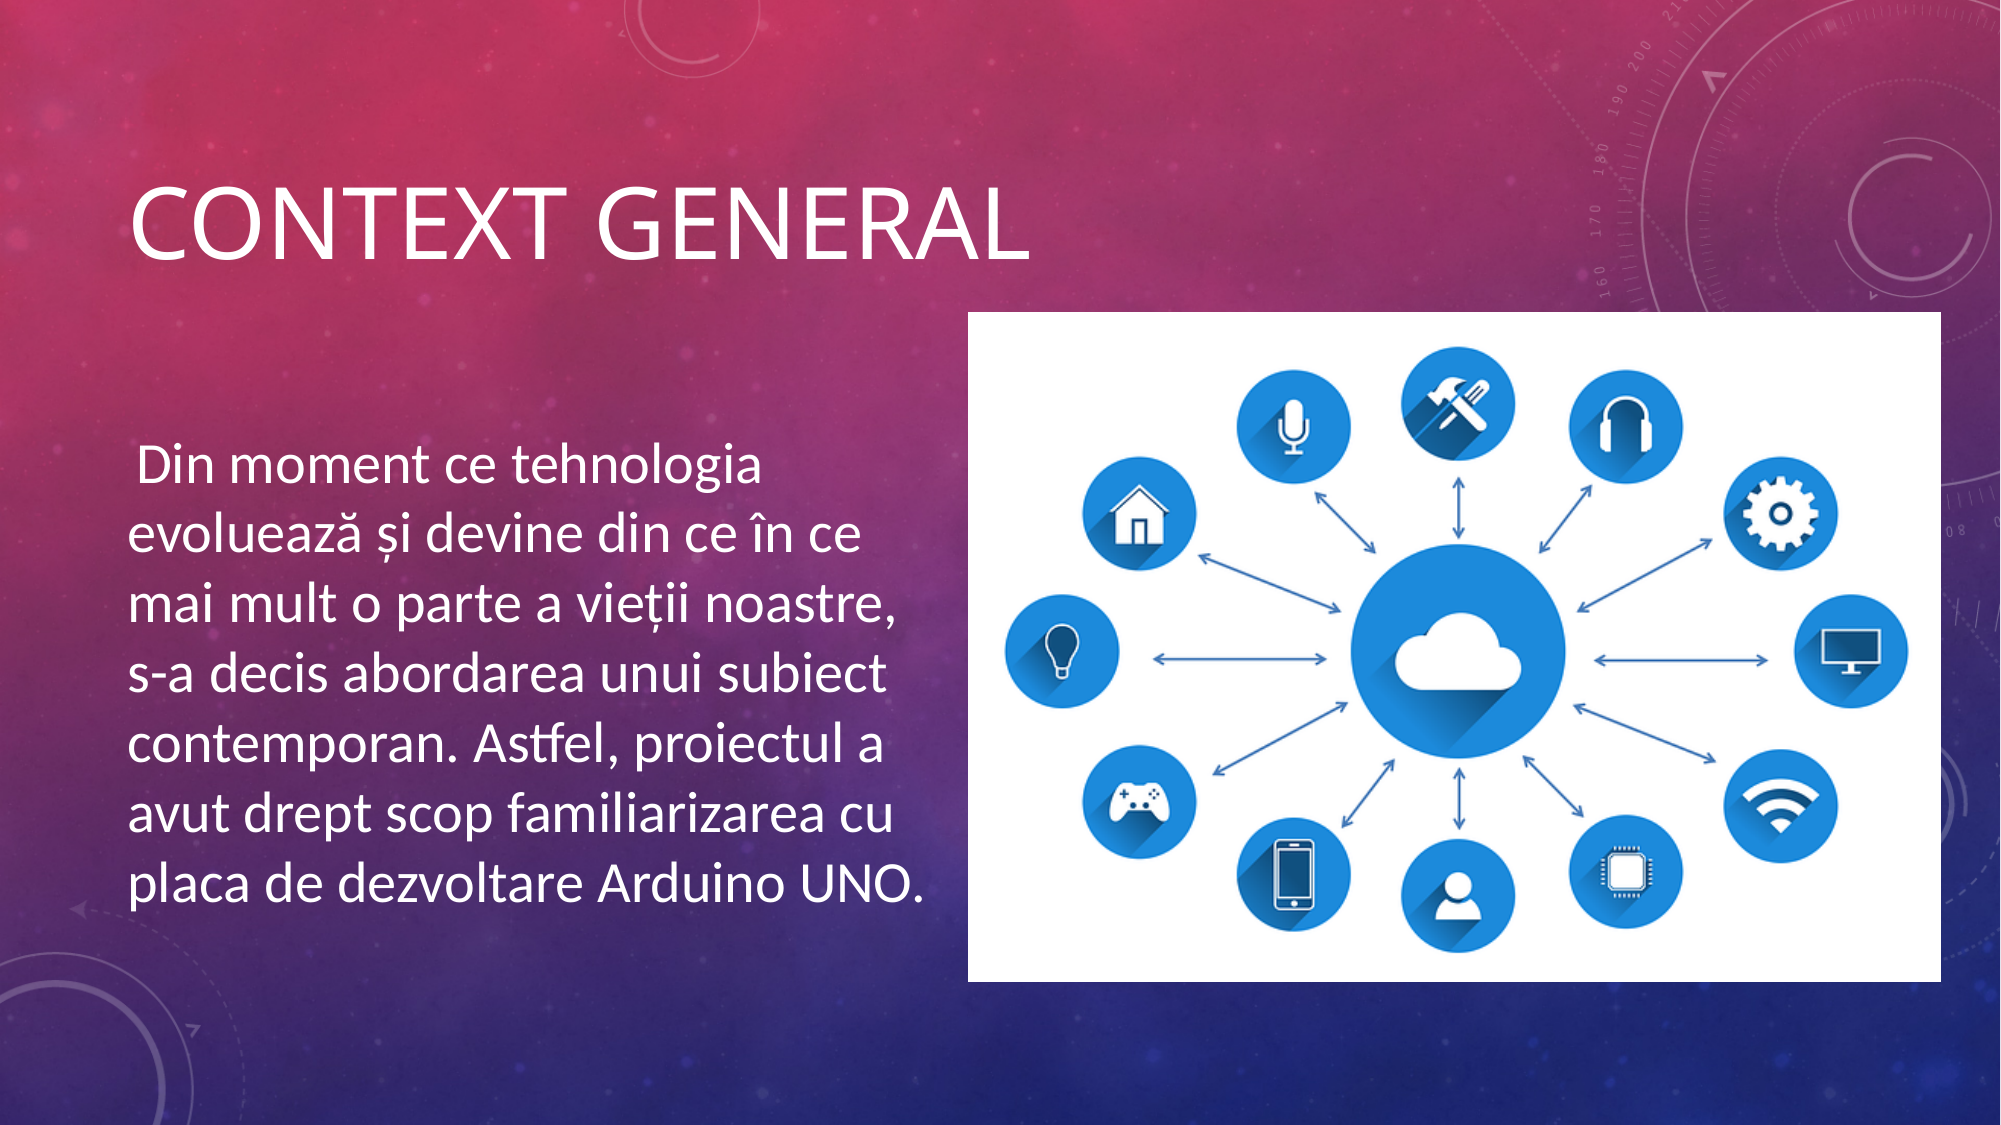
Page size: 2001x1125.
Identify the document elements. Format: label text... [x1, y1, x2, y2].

title CONTEXT GENERAL [112, 99, 1775, 339]
list Din moment ce tehnologia evoluează și devine din ce în ce mai mult o parte a vieții noastre, s-a decis abordarea unui subiect contemporan. Astfel, proiectul a avut drept scop familiarizarea cu placa de dezvoltare Arduino UNO. [112, 312, 954, 1026]
picture [968, 312, 1941, 983]
